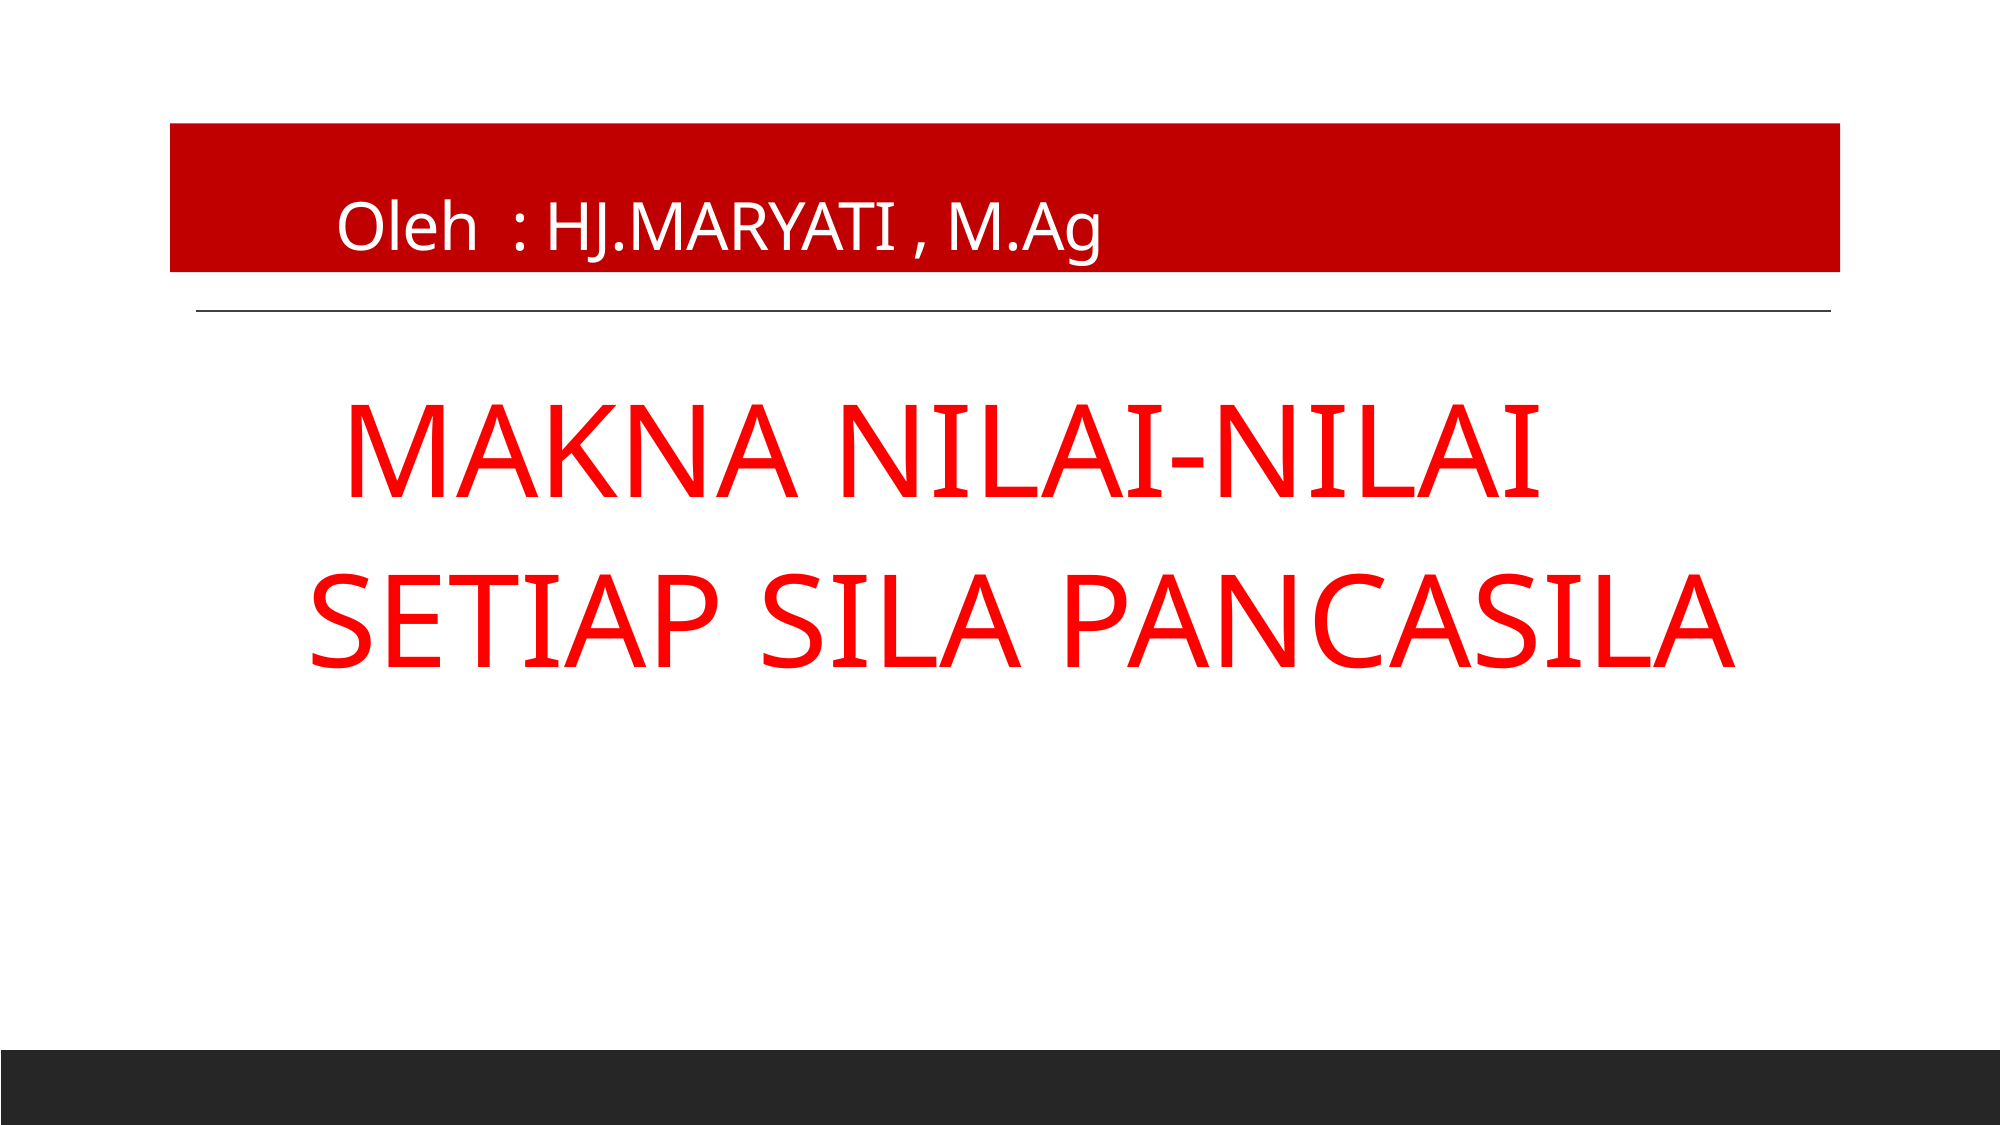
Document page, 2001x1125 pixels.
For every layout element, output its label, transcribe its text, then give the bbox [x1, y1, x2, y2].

title Oleh : HJ.MARYATI , M.Ag [170, 123, 1841, 273]
list MAKNA NILAI-NILAI SETIAP SILA PANCASILA [180, 345, 1859, 805]
